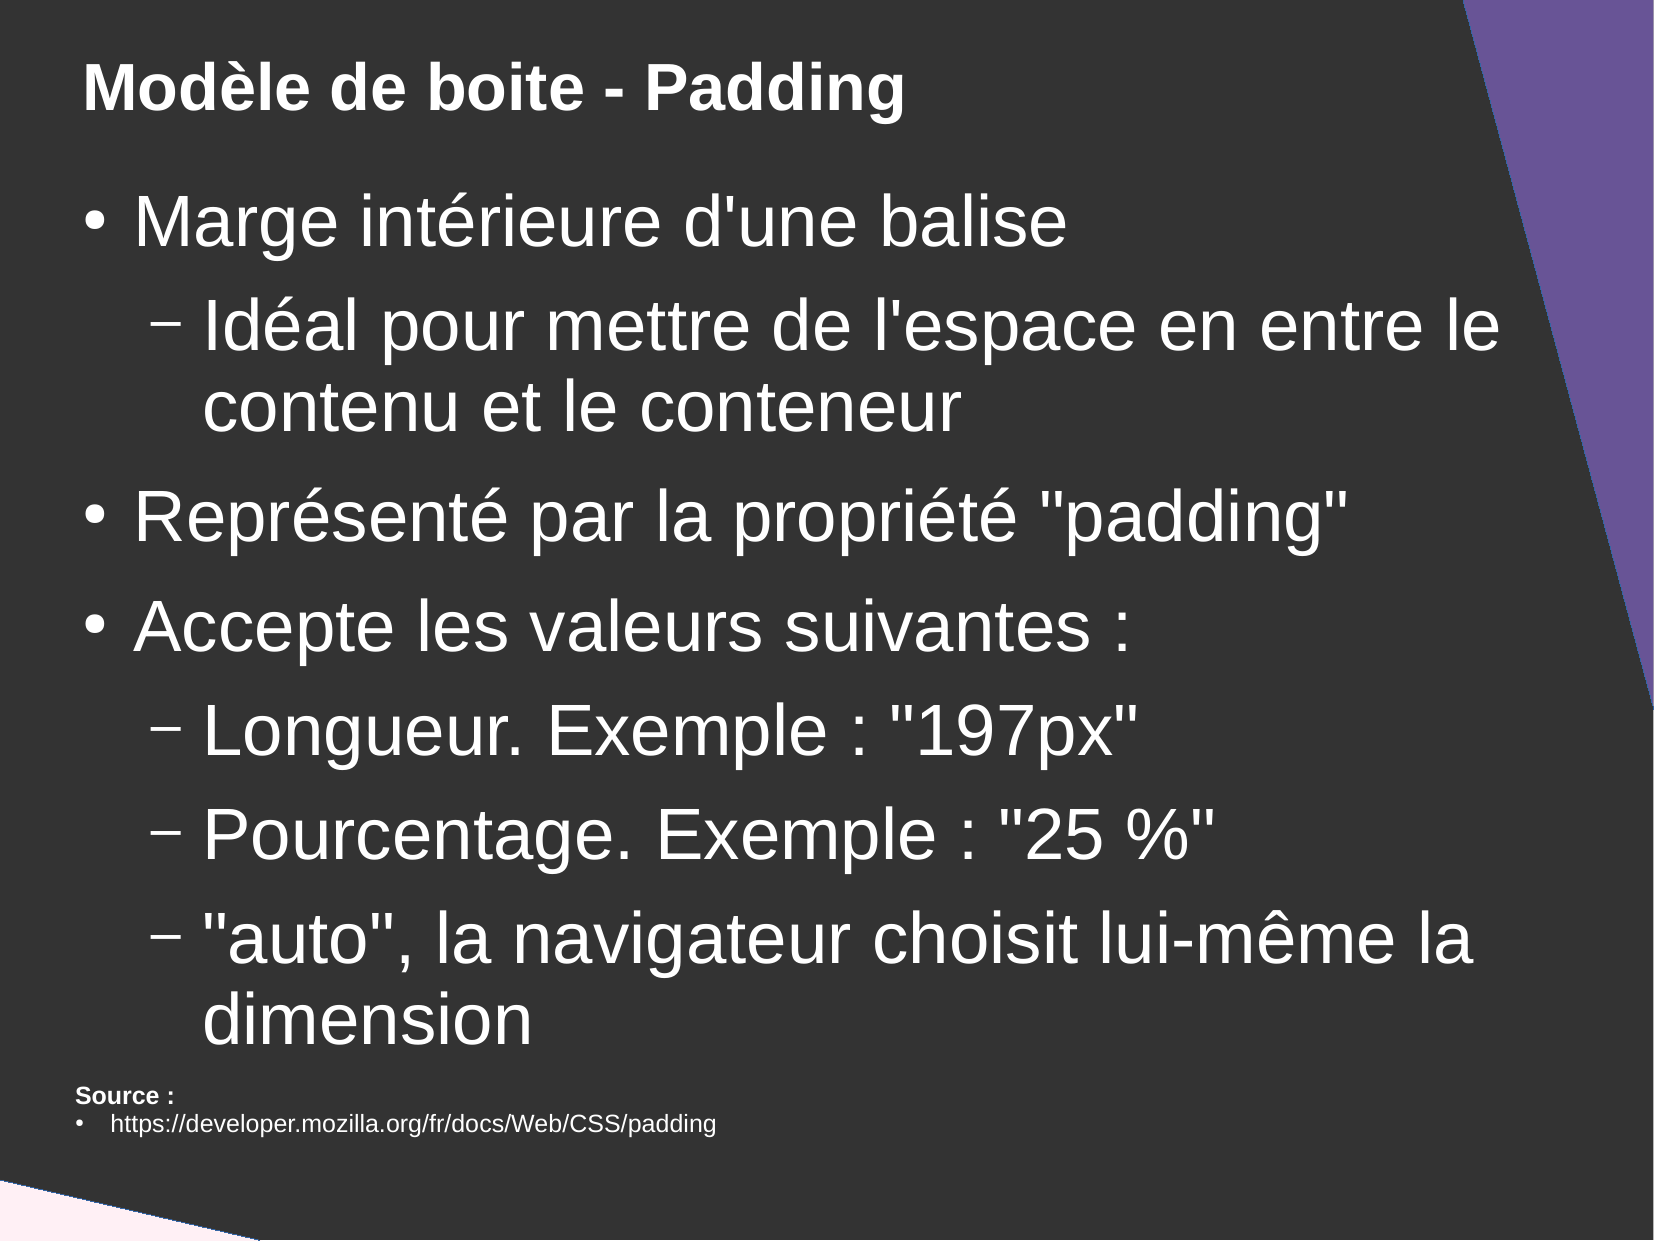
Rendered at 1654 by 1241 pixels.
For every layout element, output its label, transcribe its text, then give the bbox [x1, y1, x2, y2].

list Marge intérieure d'une balise Idéal pour mettre de l'espace en entre le contenu et le conteneur Représenté par la propriété "padding" Accepte les valeurs suivantes : Longueur. Exemple : "197px" Pourcentage. Exemple : "25 %" "auto", la navigateur choisit lui-même la dimension [64, 180, 1604, 1063]
text_box Source : https://developer.mozilla.org/fr/docs/Web/CSS/padding [60, 1074, 1546, 1217]
text_box [0, 1179, 264, 1241]
text_box [1463, 0, 1654, 710]
title Modèle de boite - Padding [82, 49, 1571, 130]
